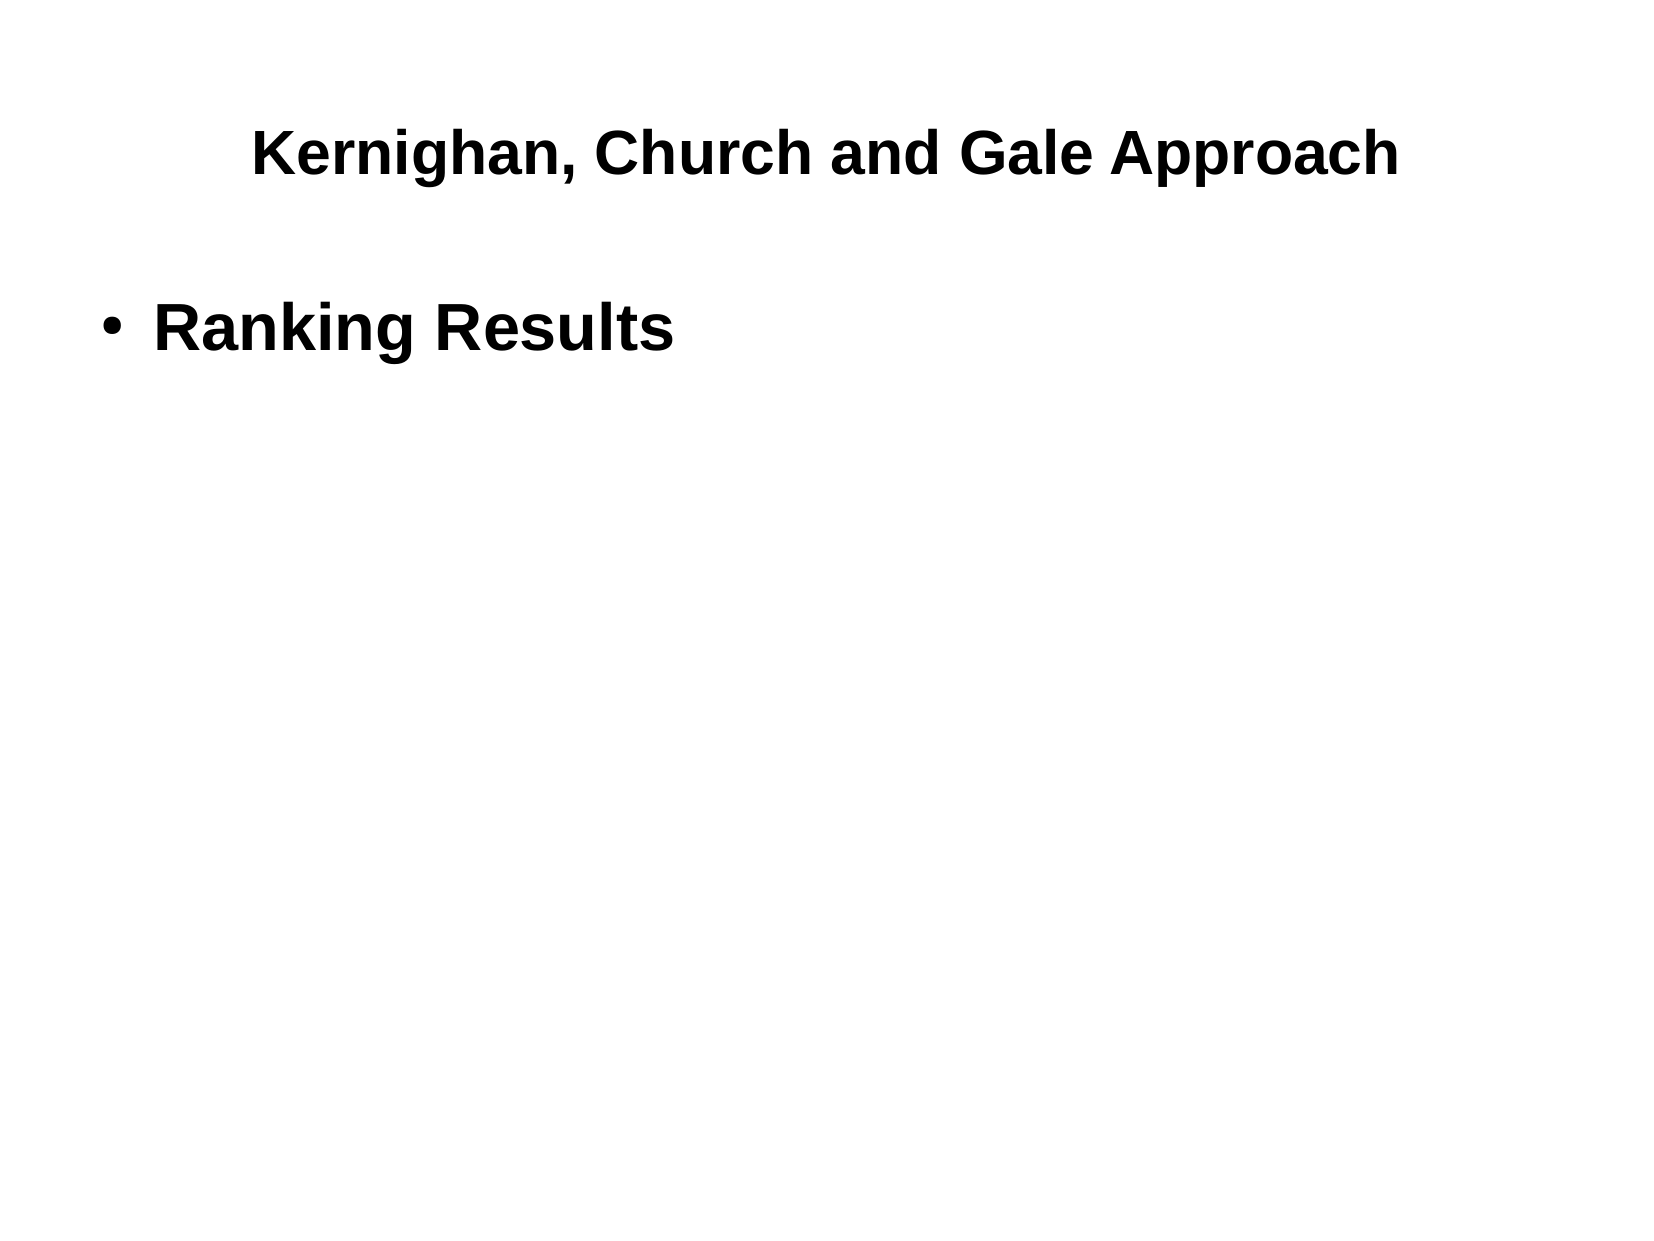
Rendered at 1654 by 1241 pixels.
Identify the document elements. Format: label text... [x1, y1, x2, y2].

list Ranking Results [82, 290, 1538, 1010]
title Kernighan, Church and Gale Approach [82, 49, 1571, 257]
